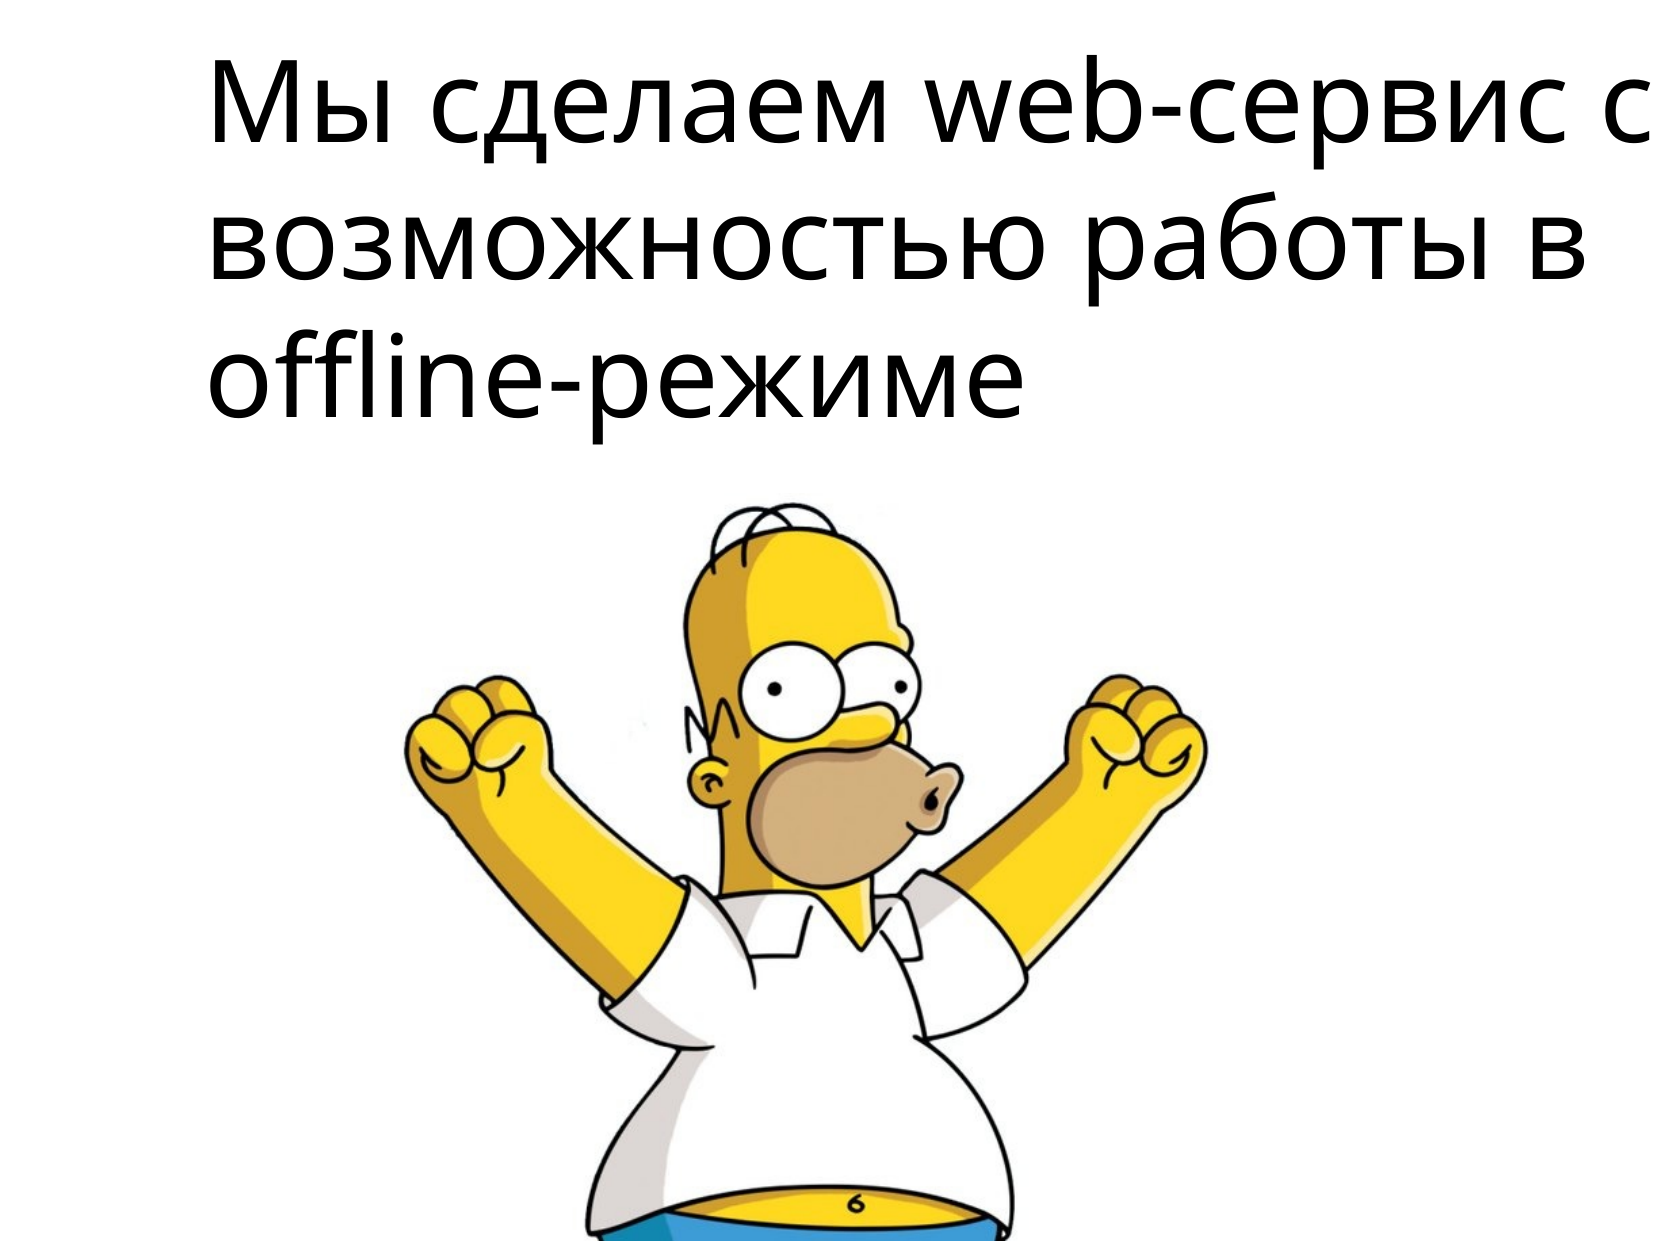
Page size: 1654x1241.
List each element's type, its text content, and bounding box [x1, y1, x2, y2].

text_box Мы сделаем web-сервис с возможностью работы в offline-режиме [196, 19, 1654, 449]
picture [400, 493, 1218, 1241]
